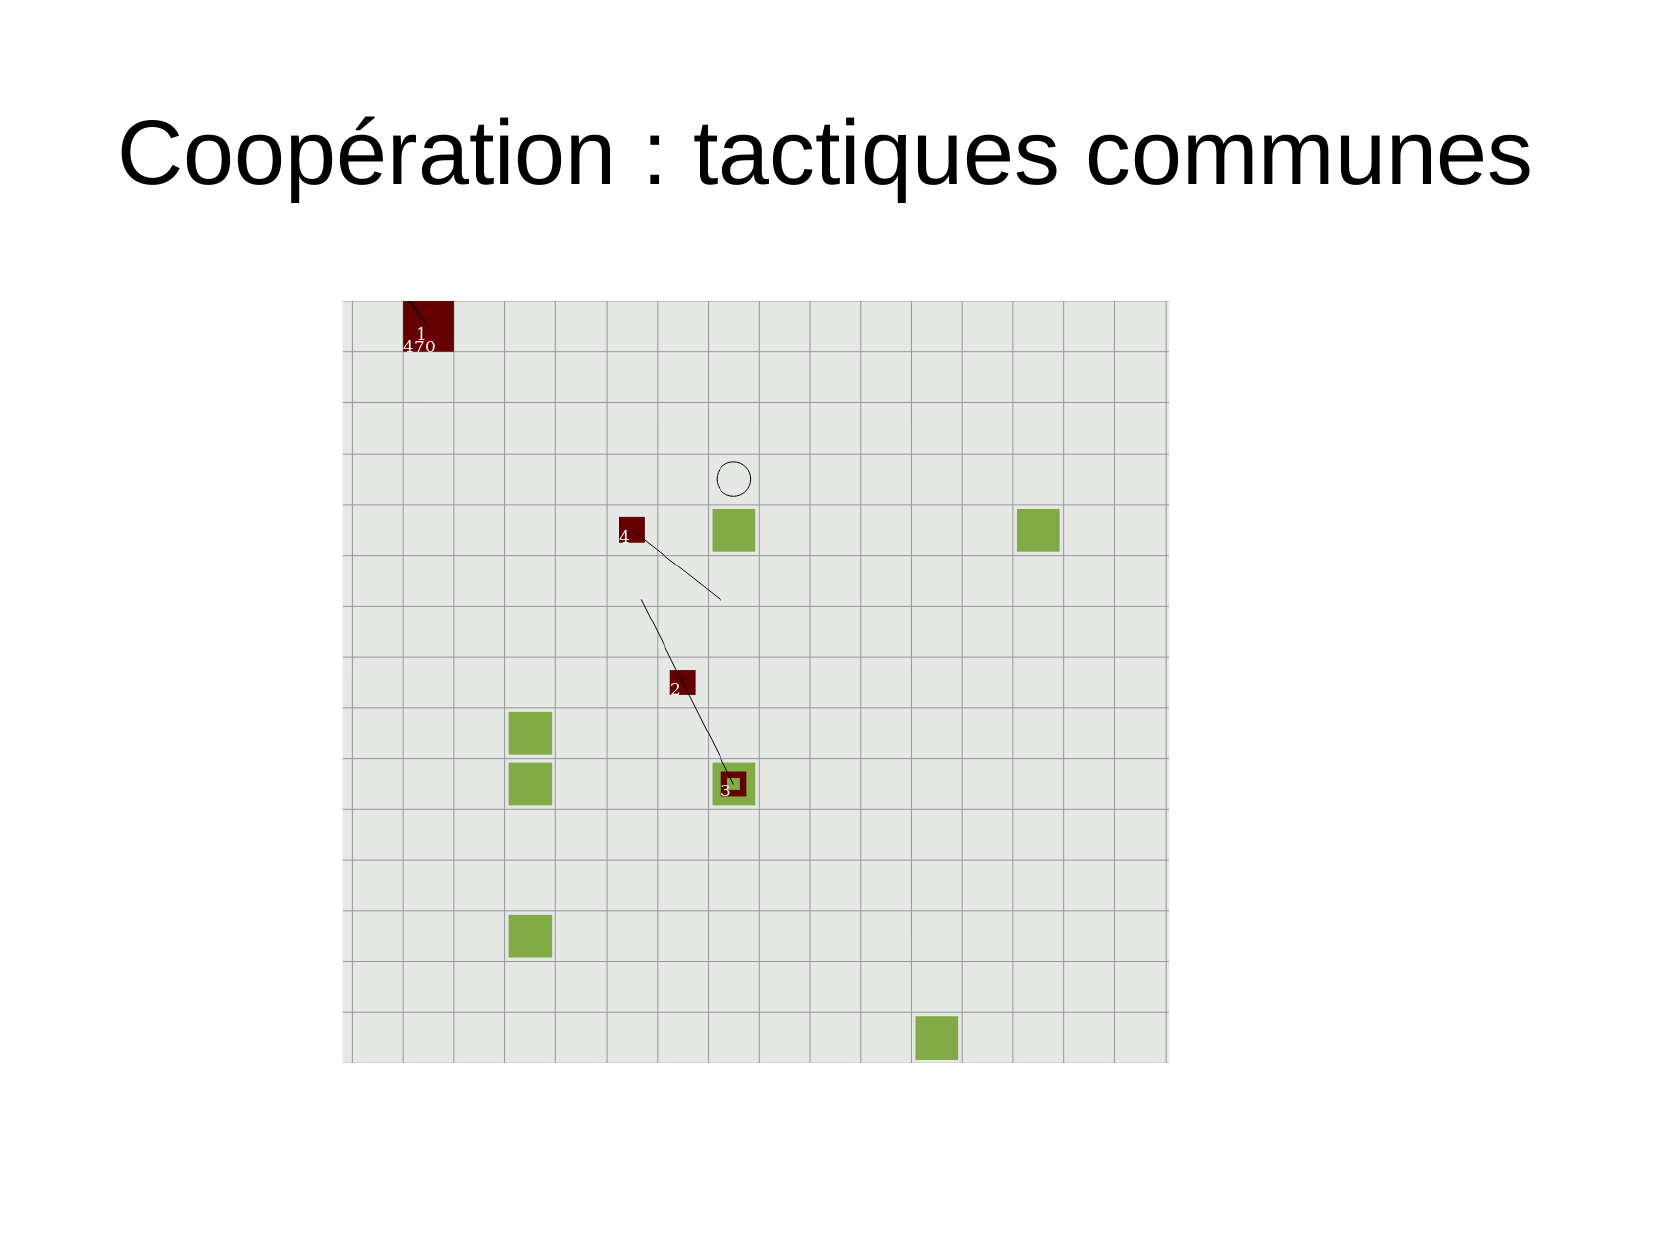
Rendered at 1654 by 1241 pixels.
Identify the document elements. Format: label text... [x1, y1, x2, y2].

title Coopération : tactiques communes [82, 49, 1571, 257]
picture [342, 301, 1170, 1063]
